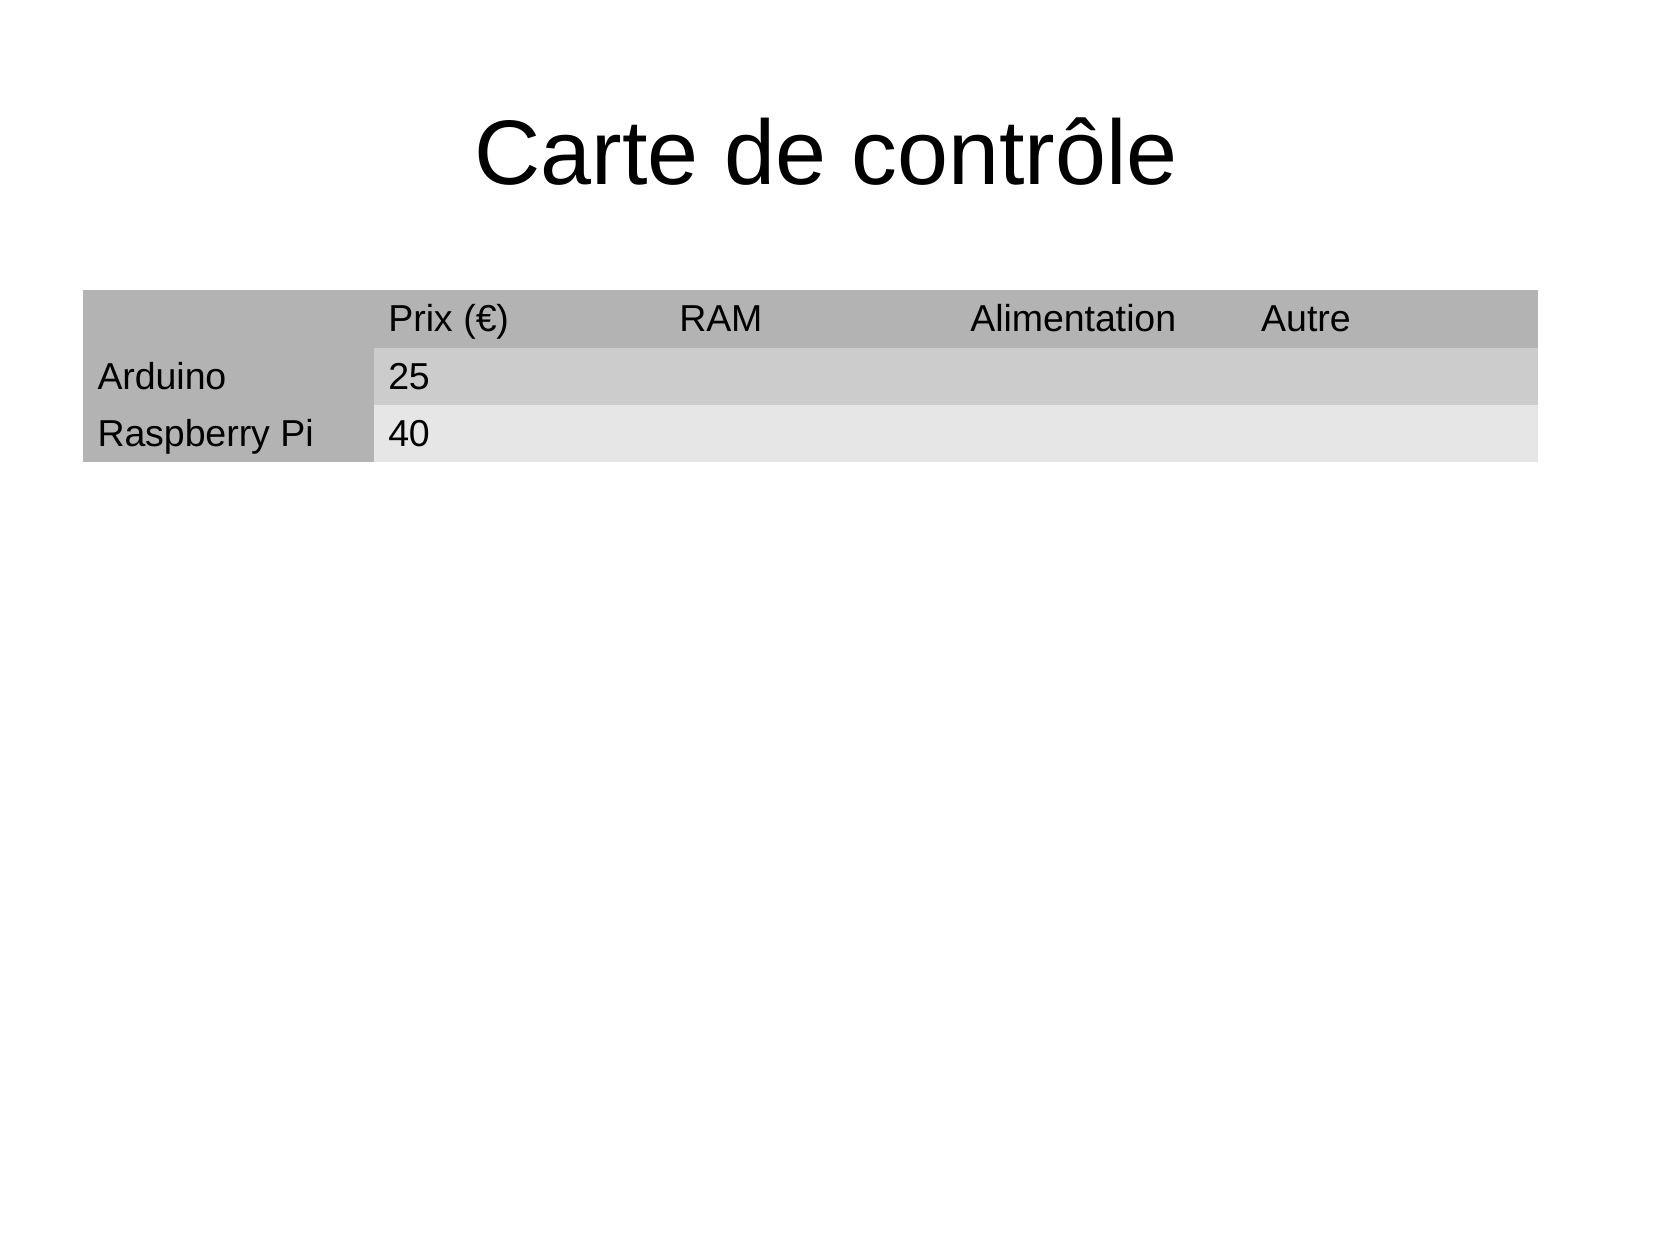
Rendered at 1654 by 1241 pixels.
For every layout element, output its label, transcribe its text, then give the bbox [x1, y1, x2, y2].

table_header Autre [1247, 290, 1538, 348]
table_cell [1247, 348, 1538, 405]
table_cell [956, 405, 1247, 462]
table_cell Raspberry Pi [83, 405, 374, 462]
table_cell [665, 348, 956, 405]
table_cell 40 [374, 405, 665, 462]
table_cell [1247, 405, 1538, 462]
table_cell Arduino [83, 348, 374, 405]
table_header RAM [665, 290, 956, 348]
table_header Prix (€) [374, 290, 665, 348]
table_header Alimentation [956, 290, 1247, 348]
table_cell 25 [374, 348, 665, 405]
table_cell [956, 348, 1247, 405]
table_header [83, 290, 374, 348]
title Carte de contrôle [82, 49, 1571, 257]
table_cell [665, 405, 956, 462]
